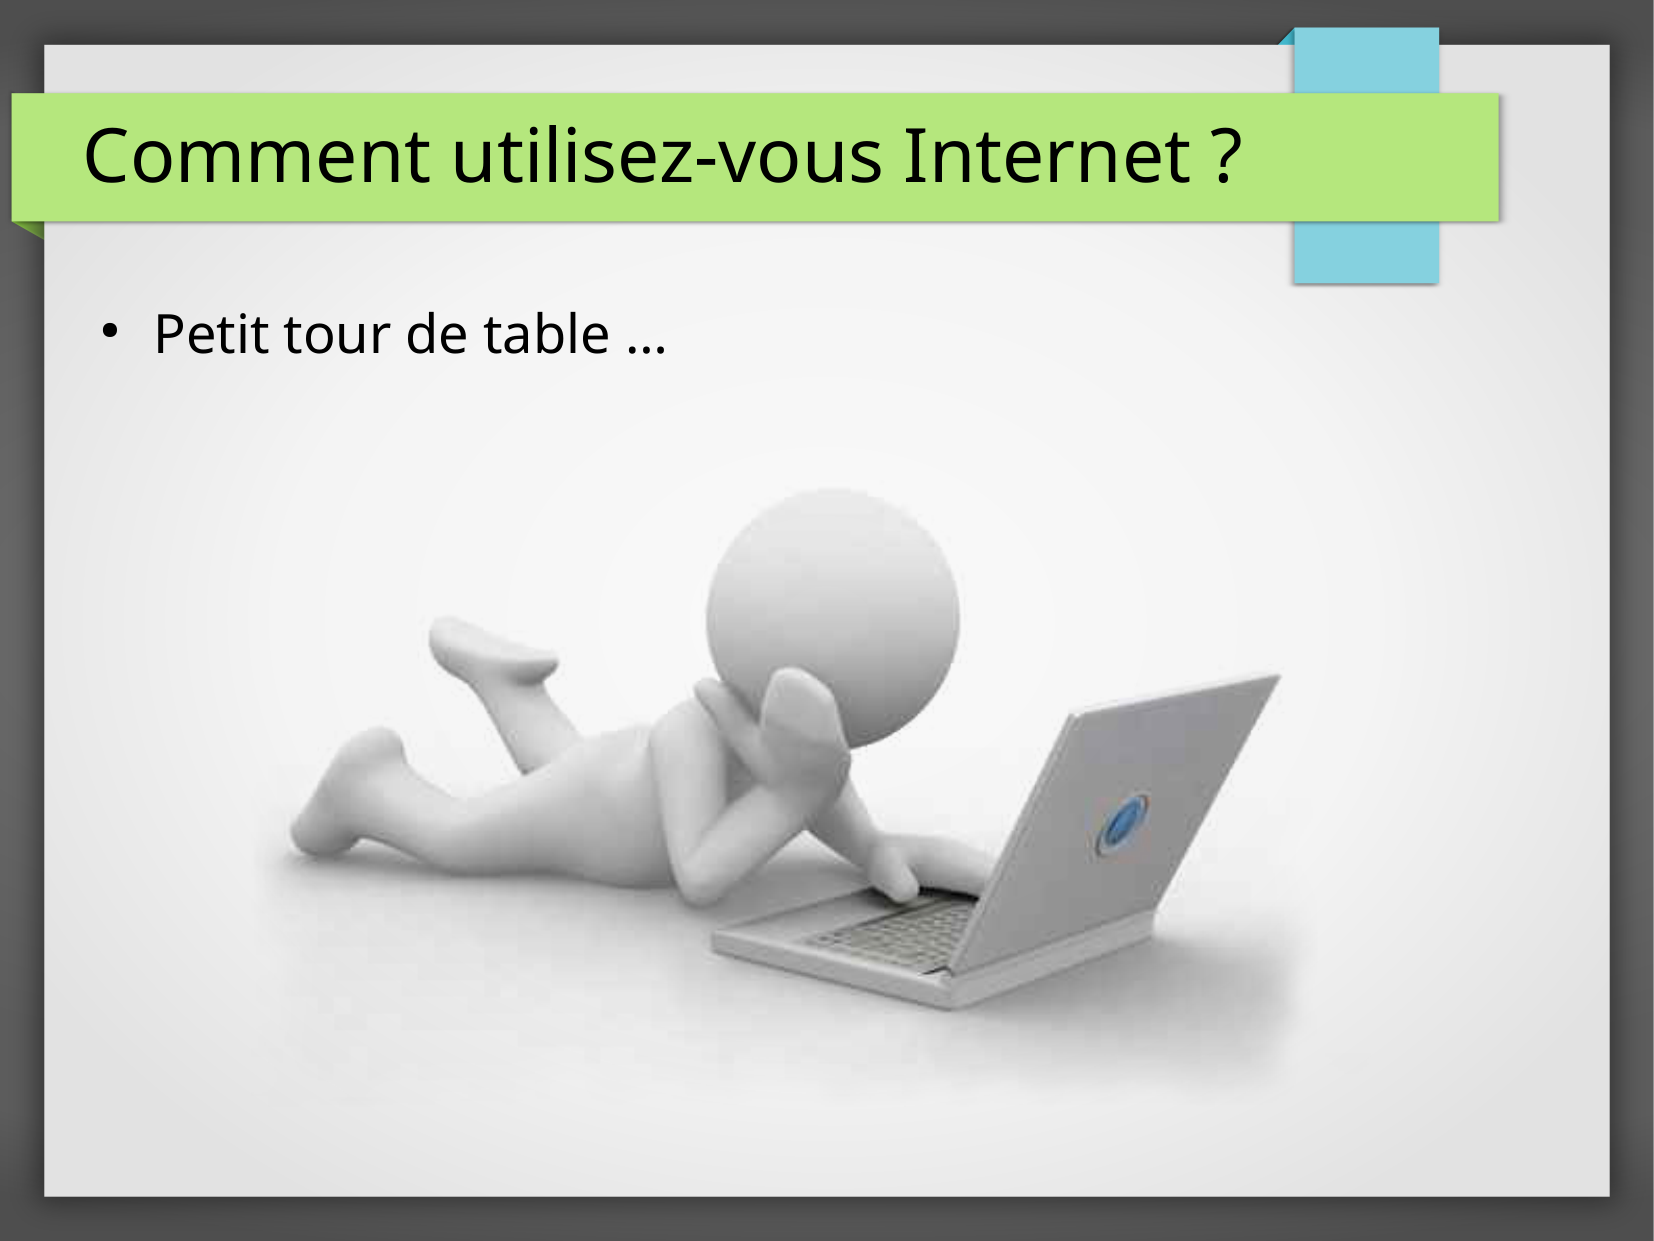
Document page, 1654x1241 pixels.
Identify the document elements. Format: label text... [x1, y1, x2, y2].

picture [0, 0, 1654, 1241]
title Comment utilisez-vous Internet ? [82, 60, 1501, 248]
list Petit tour de table … [82, 295, 1571, 1015]
